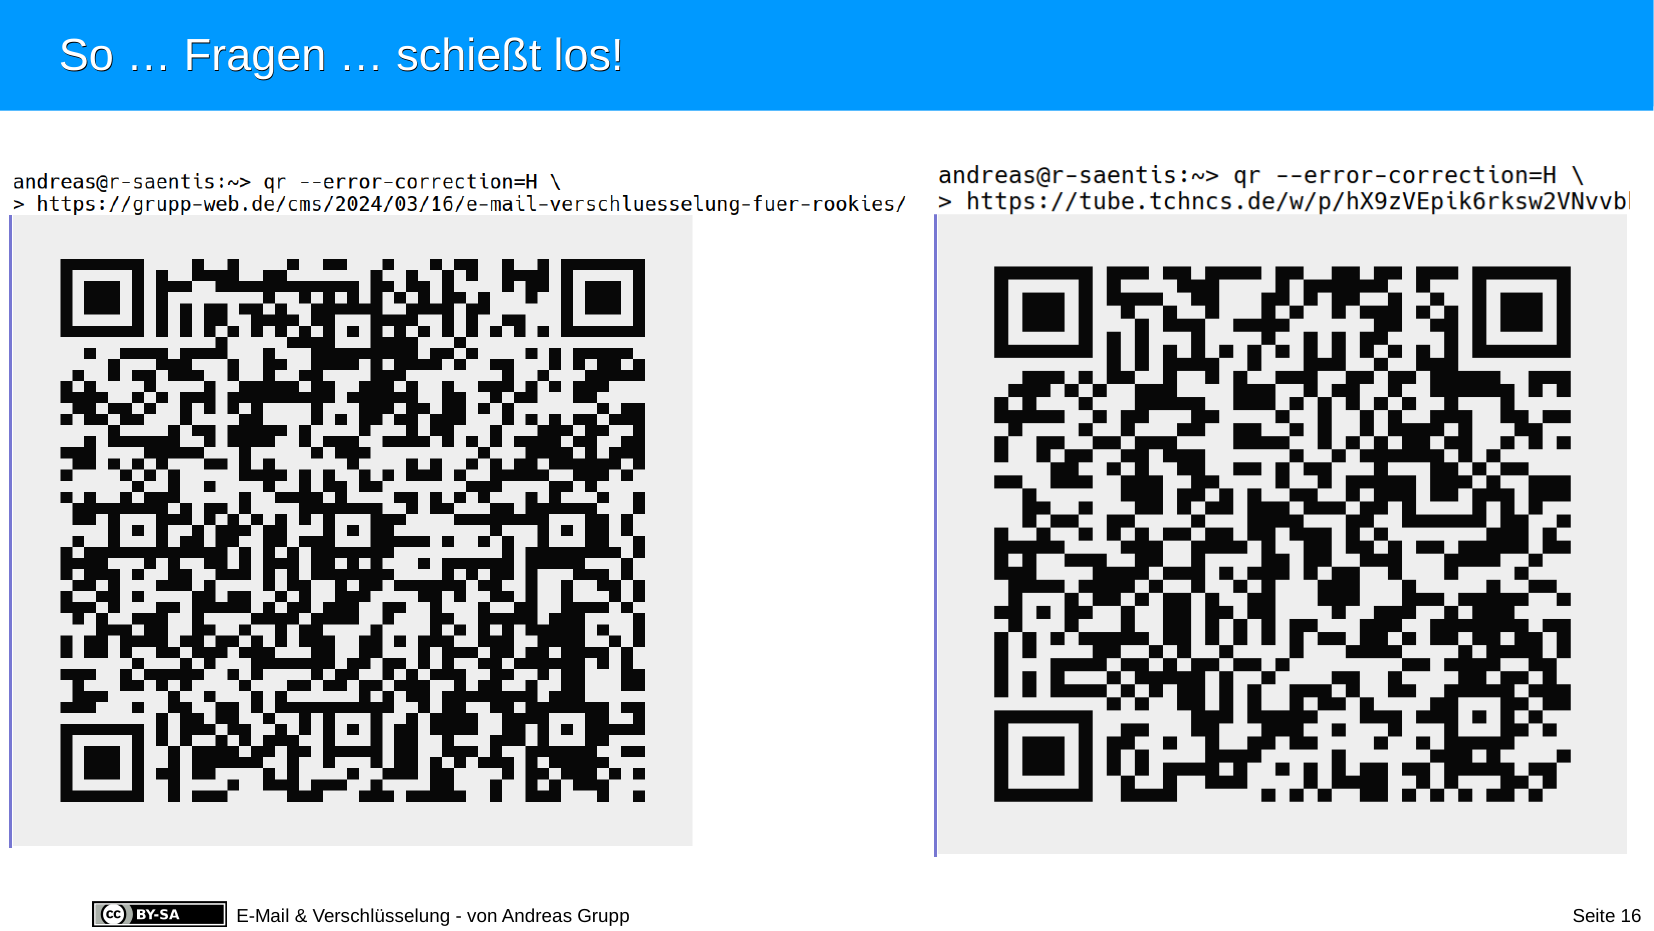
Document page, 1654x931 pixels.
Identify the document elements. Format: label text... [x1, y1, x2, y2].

picture [92, 901, 227, 927]
picture [934, 156, 1630, 857]
title So … Fragen … schießt los! [59, 21, 1506, 89]
picture [9, 160, 916, 848]
